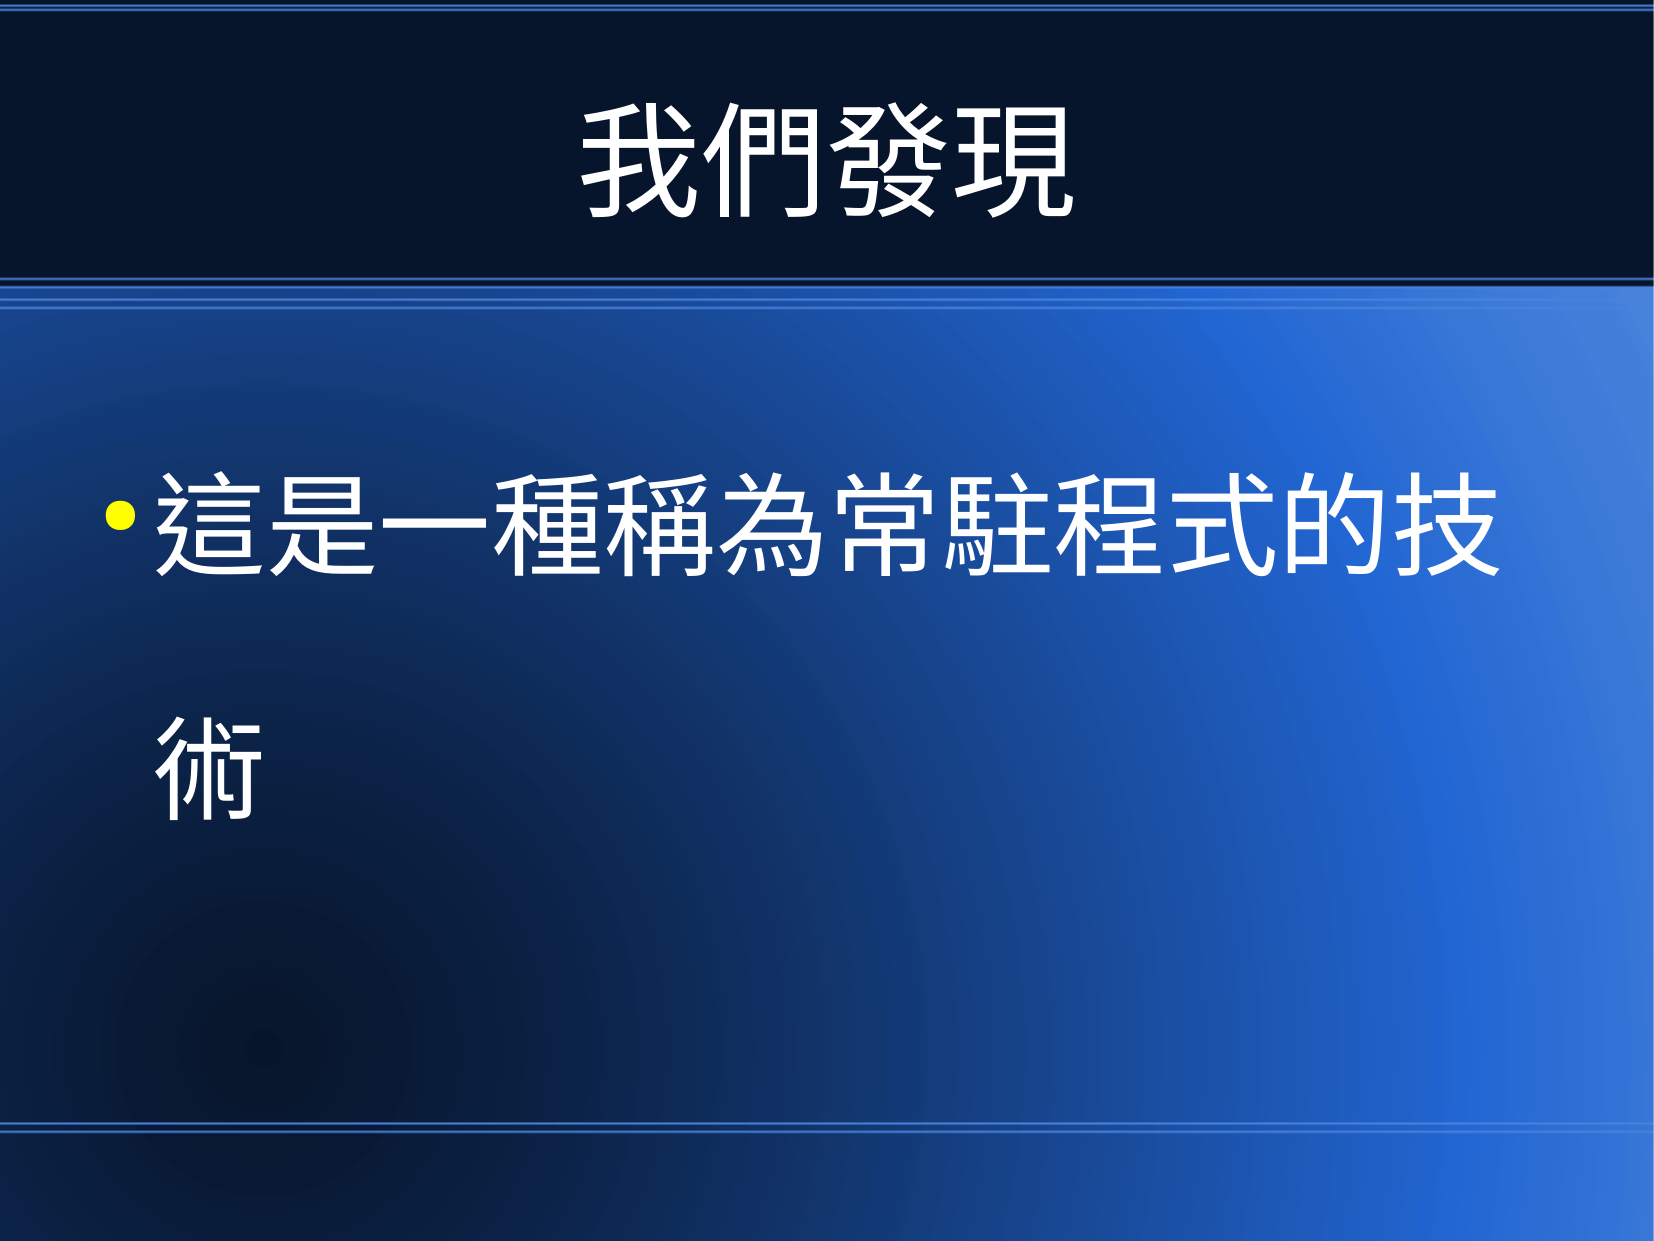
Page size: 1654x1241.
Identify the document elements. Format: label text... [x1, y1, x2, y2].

title 我們發現 [82, 49, 1571, 257]
list 這是一種稱為常駐程式的技術 [82, 355, 1571, 1241]
picture [0, 0, 1654, 1241]
